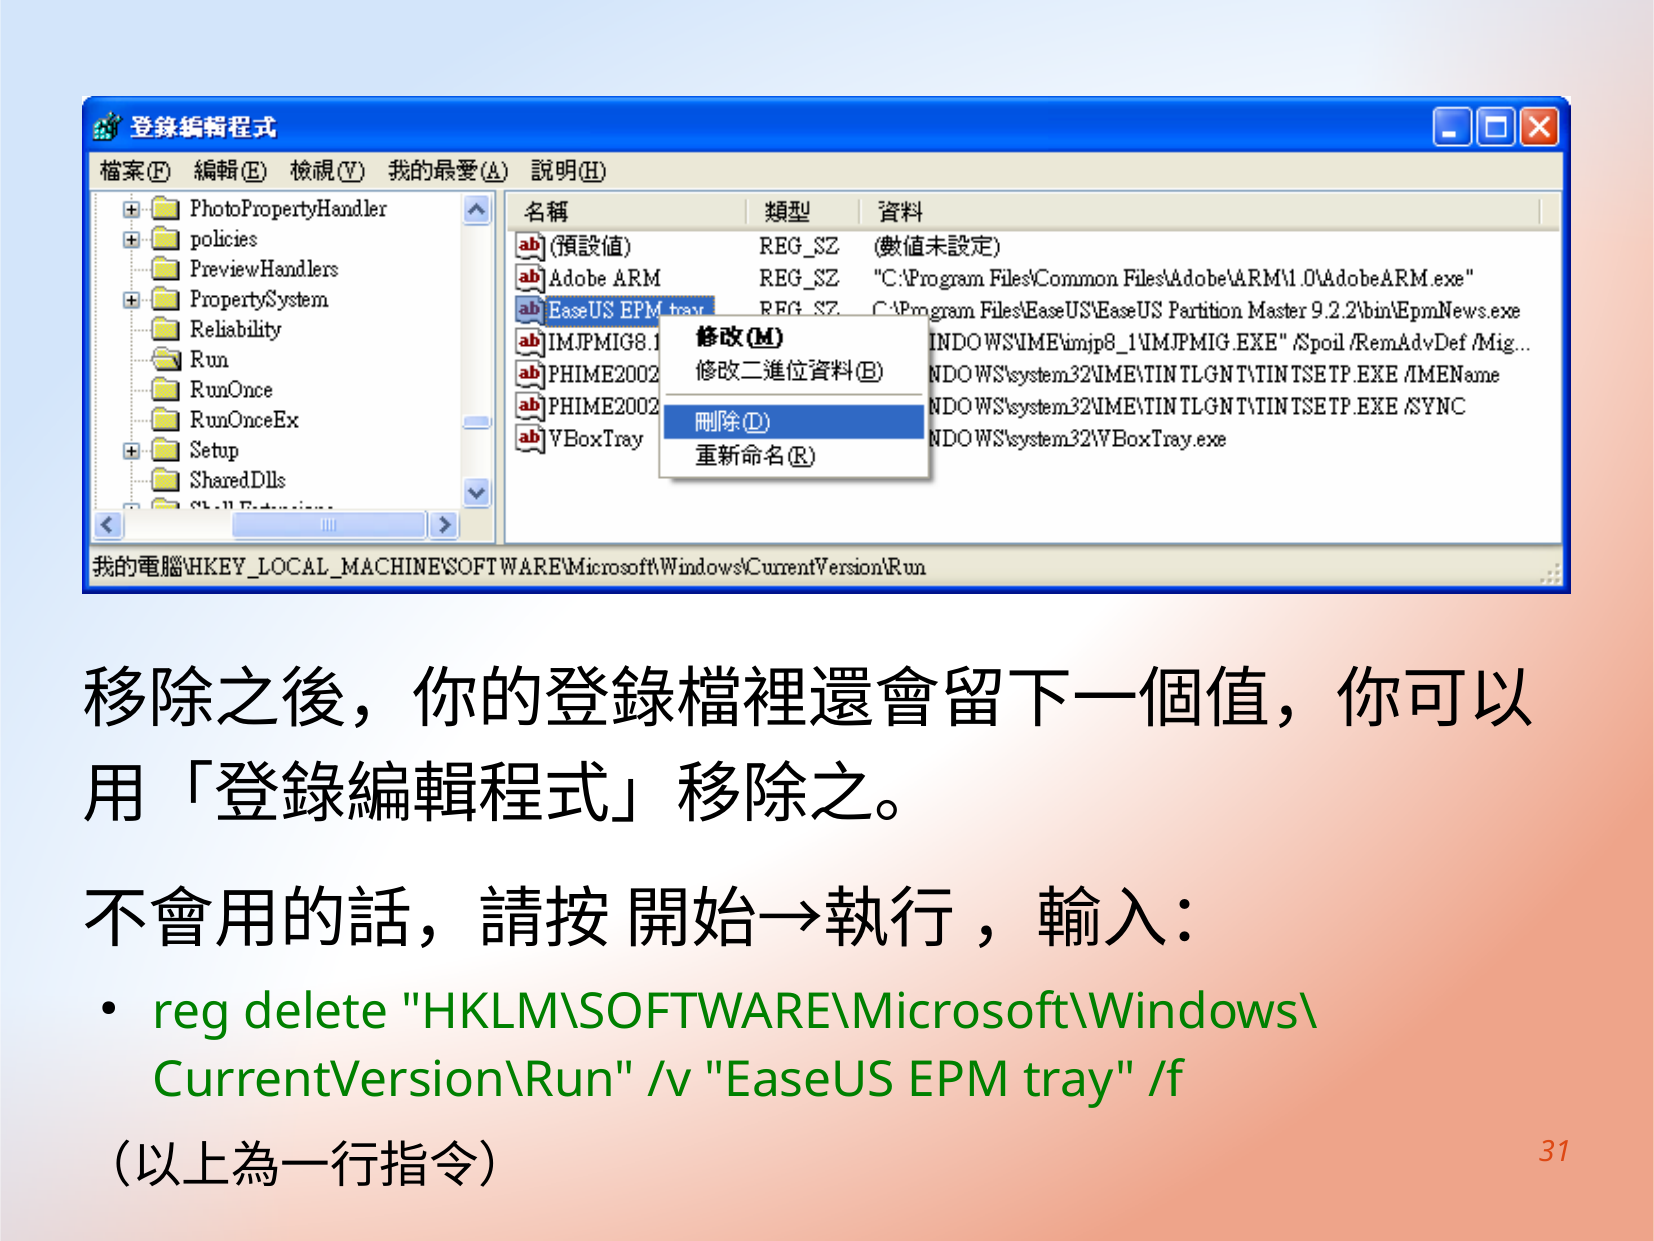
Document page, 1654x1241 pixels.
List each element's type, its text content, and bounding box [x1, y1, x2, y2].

picture [0, 0, 1654, 1241]
list 移除之後，你的登錄檔裡還會留下一個值，你可以用「登錄編輯程式」移除之。 不會用的話，請按 開始→執行 ，輸入： reg delete "HKLM\SOFTWARE\Microsoft\Windows\CurrentVersion\Run" /v "EaseUS EPM tray" /f （以上為一行指令） [82, 645, 1571, 1201]
